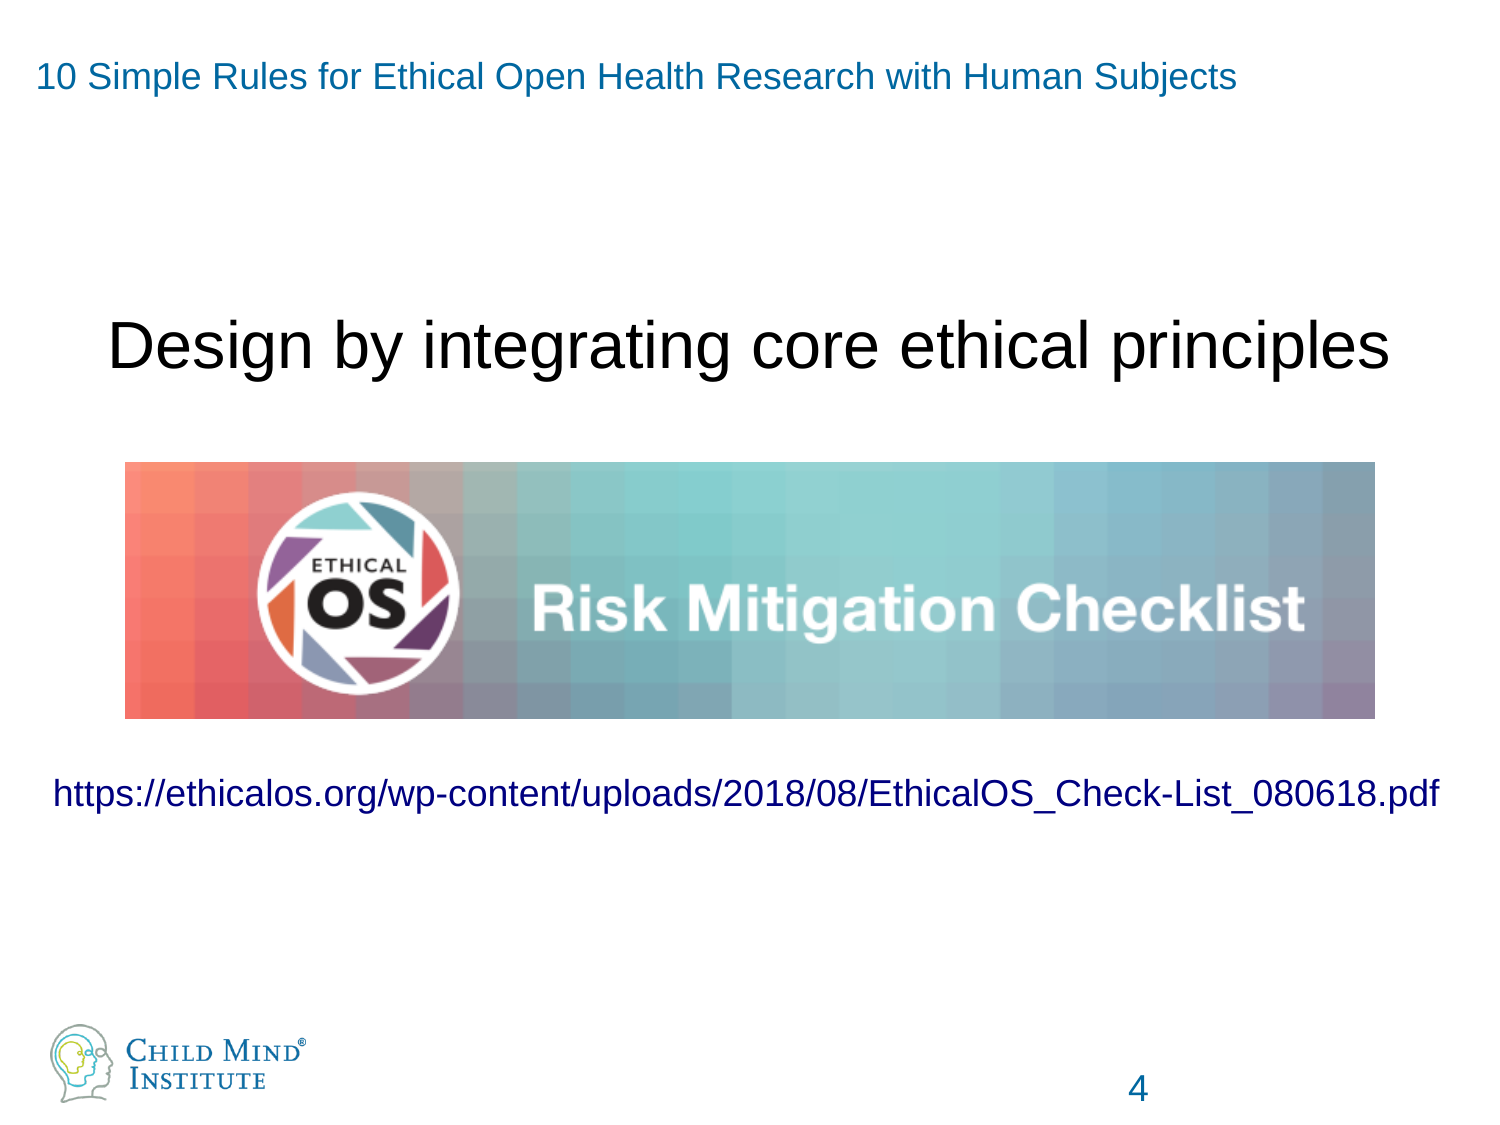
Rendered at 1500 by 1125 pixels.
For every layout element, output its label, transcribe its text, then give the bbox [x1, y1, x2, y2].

subtitle Design by integrating core ethical principles [37, 308, 1463, 956]
title 10 Simple Rules for Ethical Open Health Research with Human Subjects [35, 10, 1463, 146]
picture [125, 462, 1375, 719]
text_box https://ethicalos.org/wp-content/uploads/2018/08/EthicalOS_Check-List_080618.pdf [38, 765, 1456, 822]
slide_number <number> [1113, 1056, 1475, 1102]
picture [50, 1024, 306, 1103]
